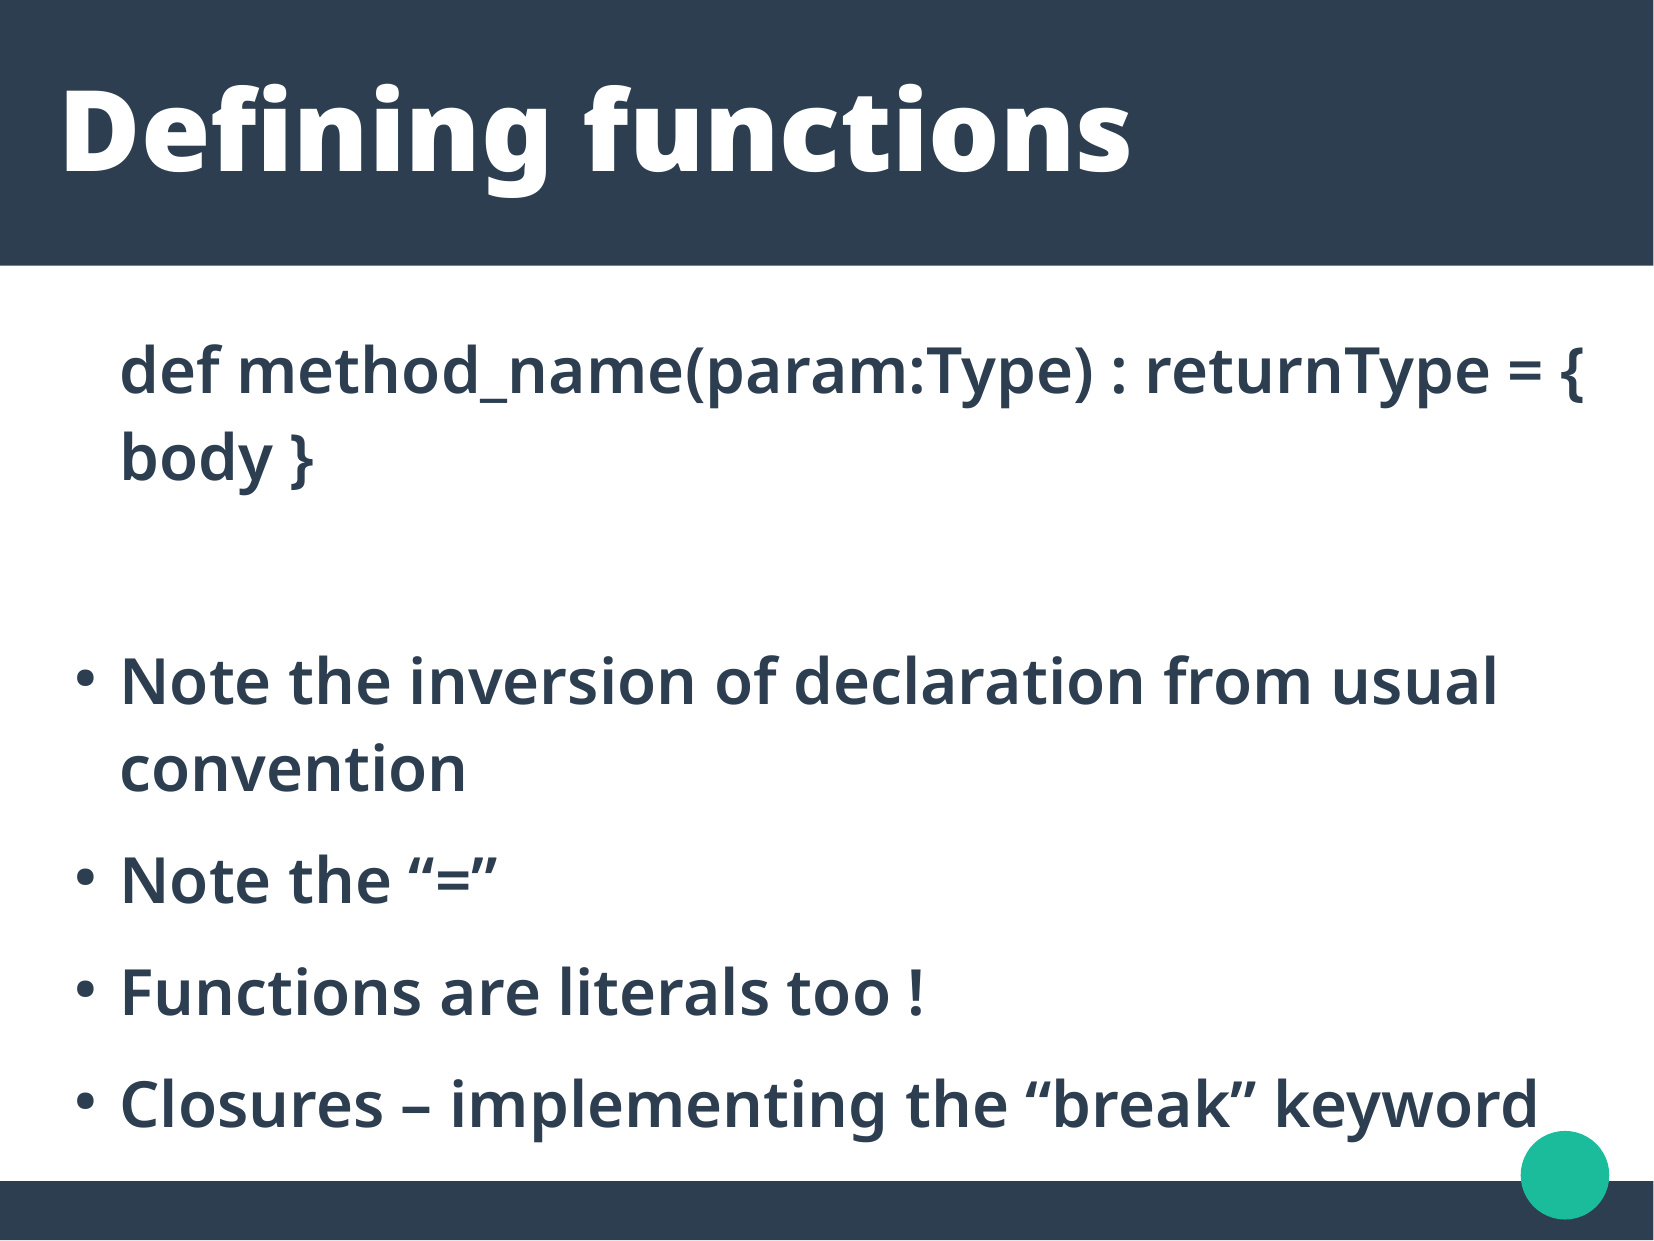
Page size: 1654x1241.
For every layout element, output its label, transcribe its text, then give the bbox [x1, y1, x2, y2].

list def method_name(param:Type) : returnType = { body } Note the inversion of declaration from usual convention Note the “=” Functions are literals too ! Closures – implementing the “break” keyword [59, 324, 1595, 1152]
title Defining functions [59, 49, 1595, 207]
